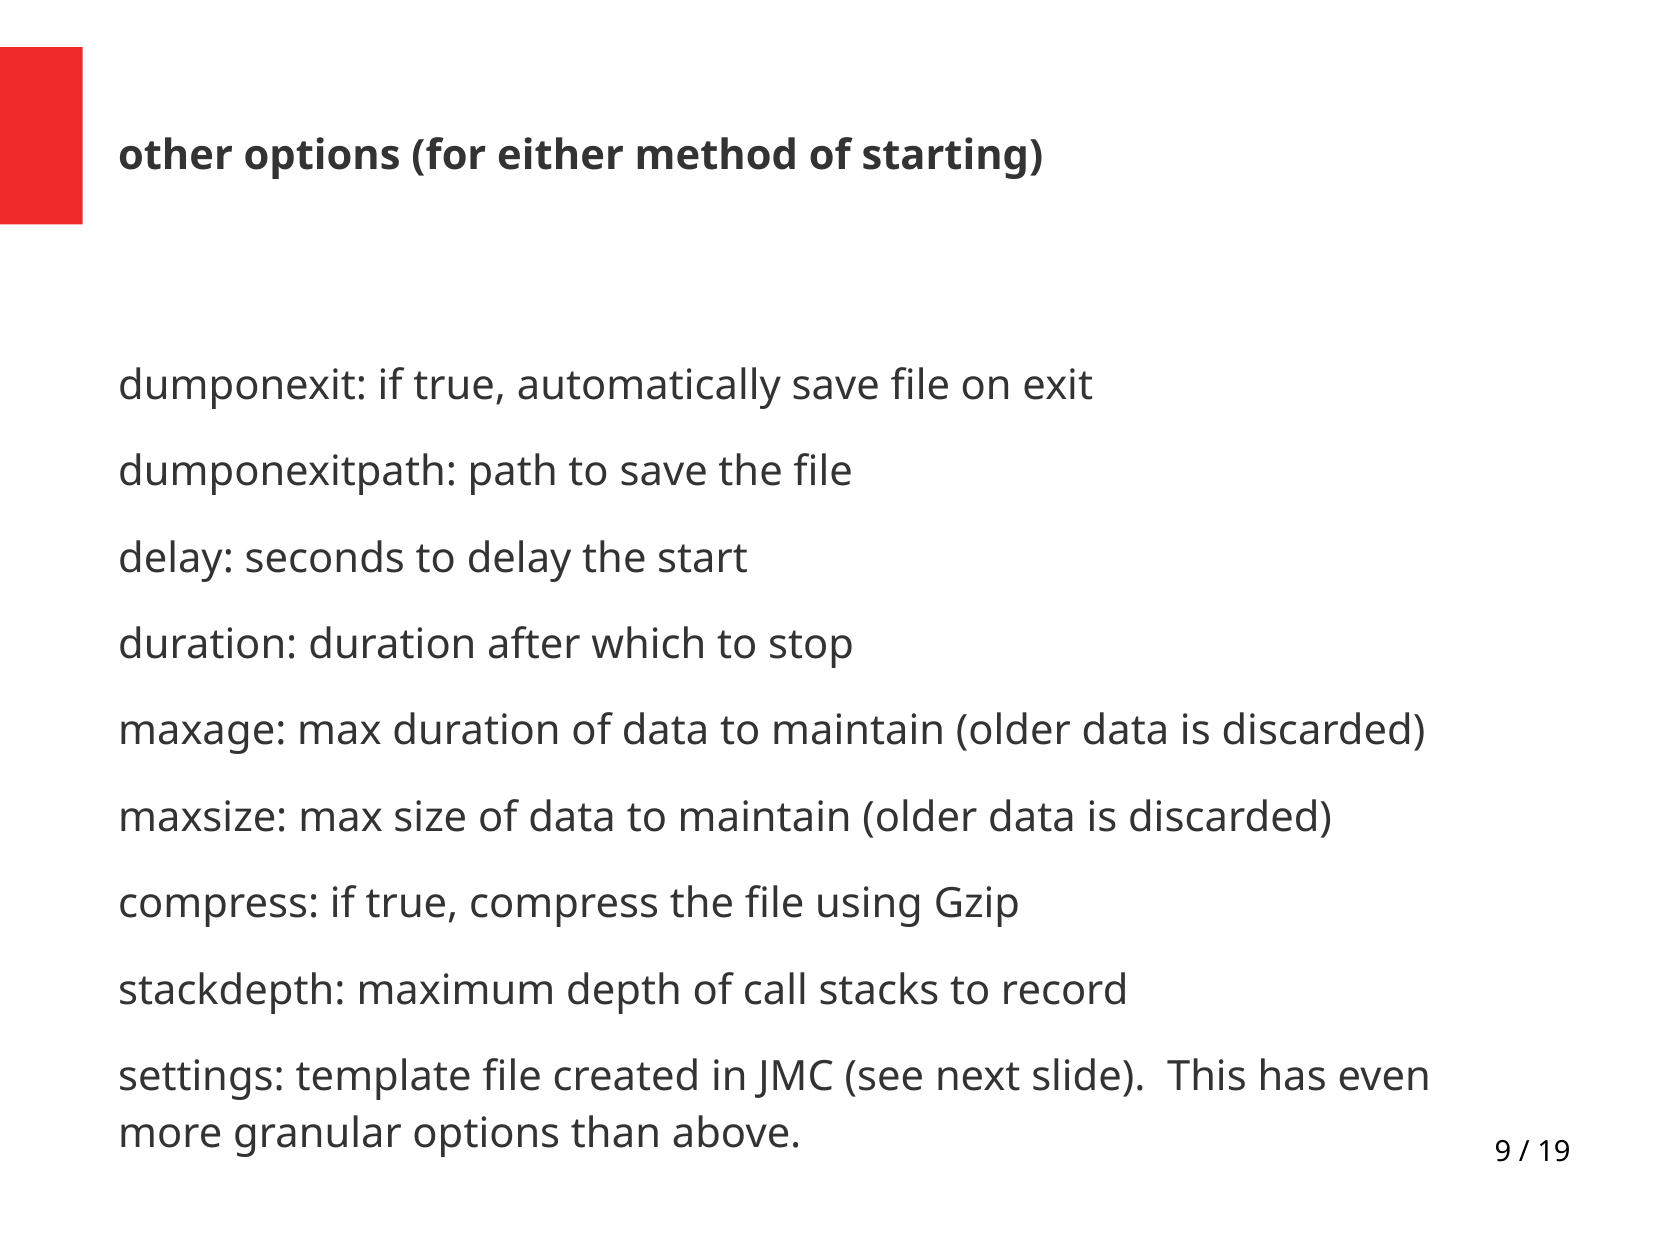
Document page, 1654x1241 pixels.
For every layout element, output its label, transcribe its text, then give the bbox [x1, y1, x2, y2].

list dumponexit: if true, automatically save file on exit dumponexitpath: path to save the file delay: seconds to delay the start duration: duration after which to stop maxage: max duration of data to maintain (older data is discarded) maxsize: max size of data to maintain (older data is discarded) compress: if true, compress the file using Gzip stackdepth: maximum depth of call stacks to record settings: template file created in JMC (see next slide). This has even more granular options than above. [118, 354, 1536, 1074]
title other options (for either method of starting) [118, 49, 1571, 257]
